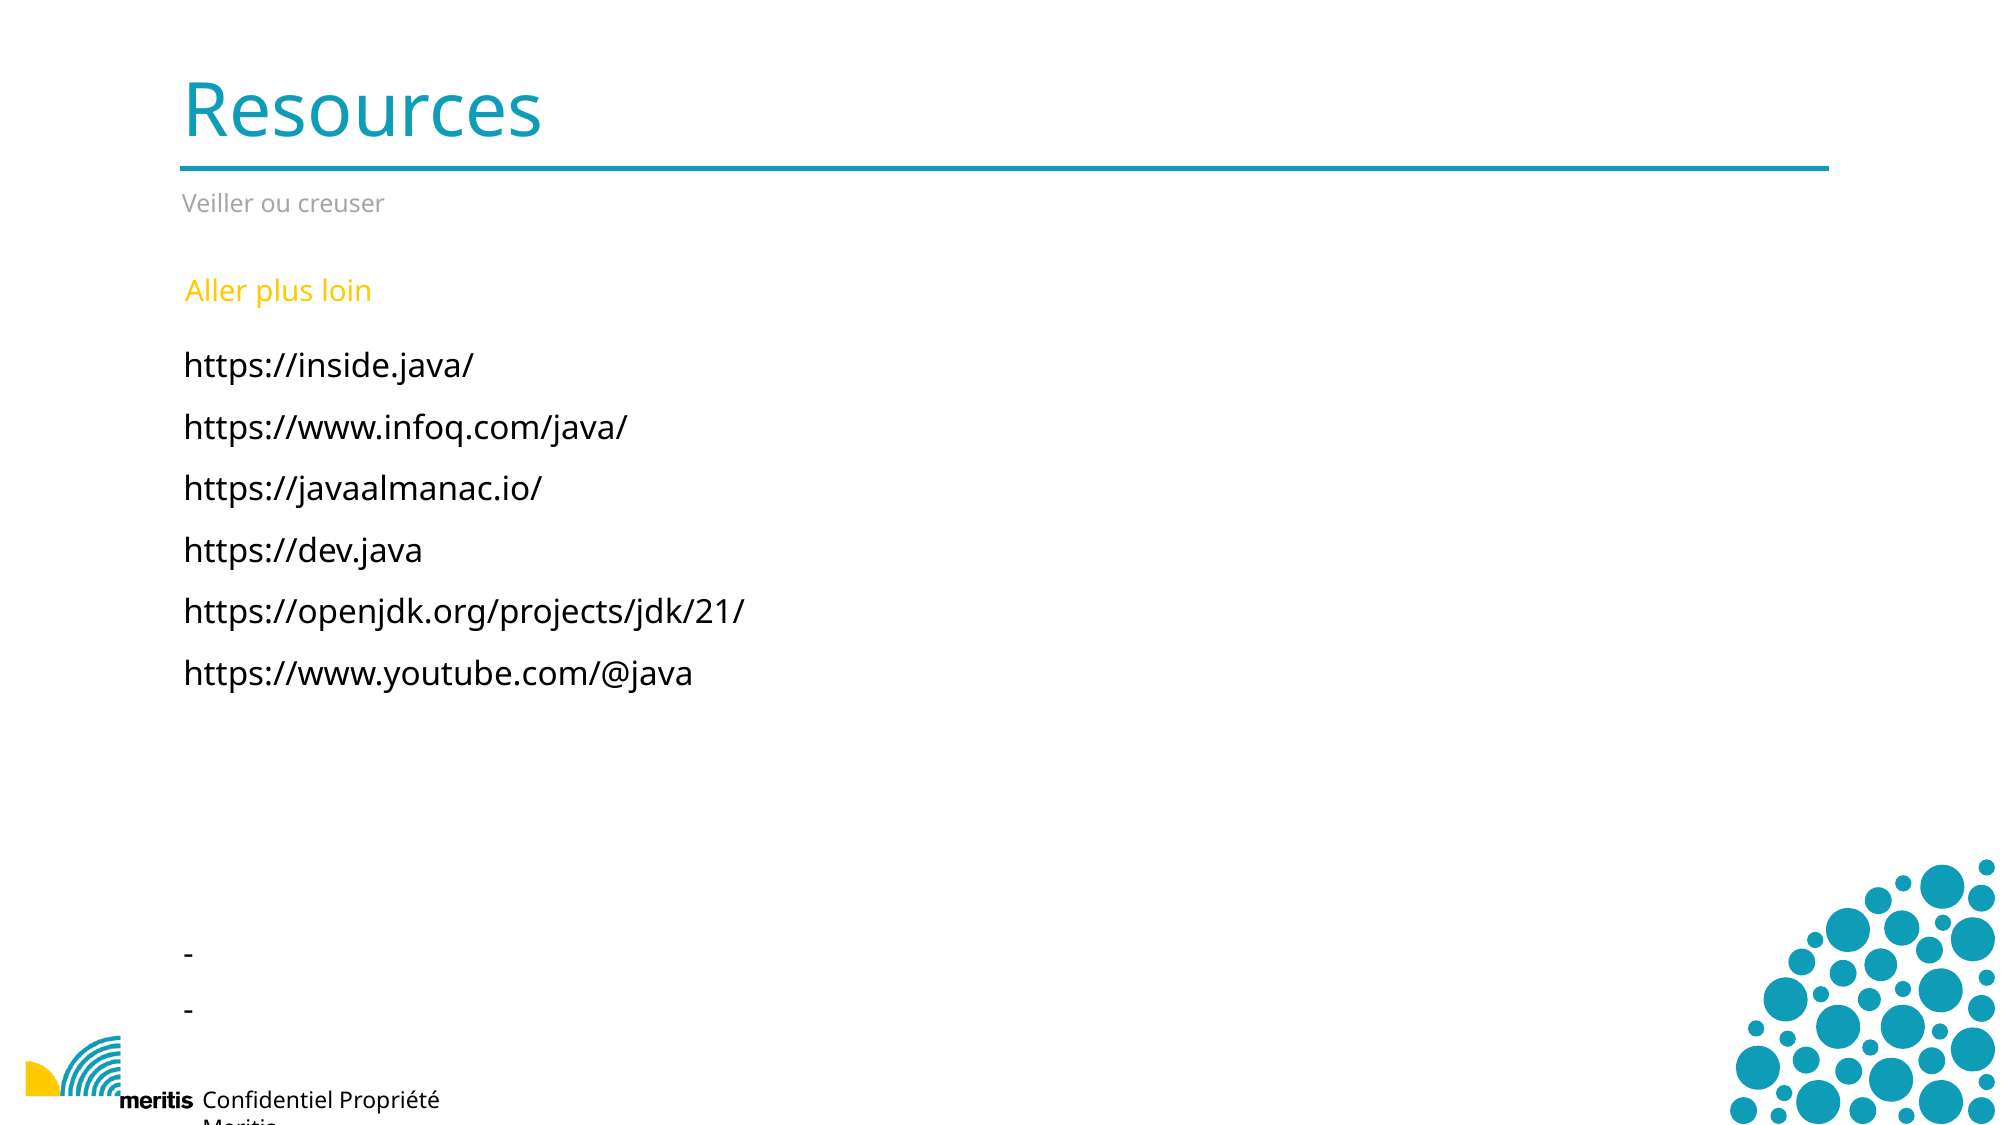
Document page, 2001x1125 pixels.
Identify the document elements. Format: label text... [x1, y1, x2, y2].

list Aller plus loin [169, 268, 967, 316]
list Resources [167, 64, 1830, 180]
list Veiller ou creuser [166, 183, 1830, 237]
list https://inside.java/ https://www.infoq.com/java/ https://javaalmanac.io/ https://dev.java https://openjdk.org/projects/jdk/21/ https://www.youtube.com/@java [168, 337, 1614, 955]
